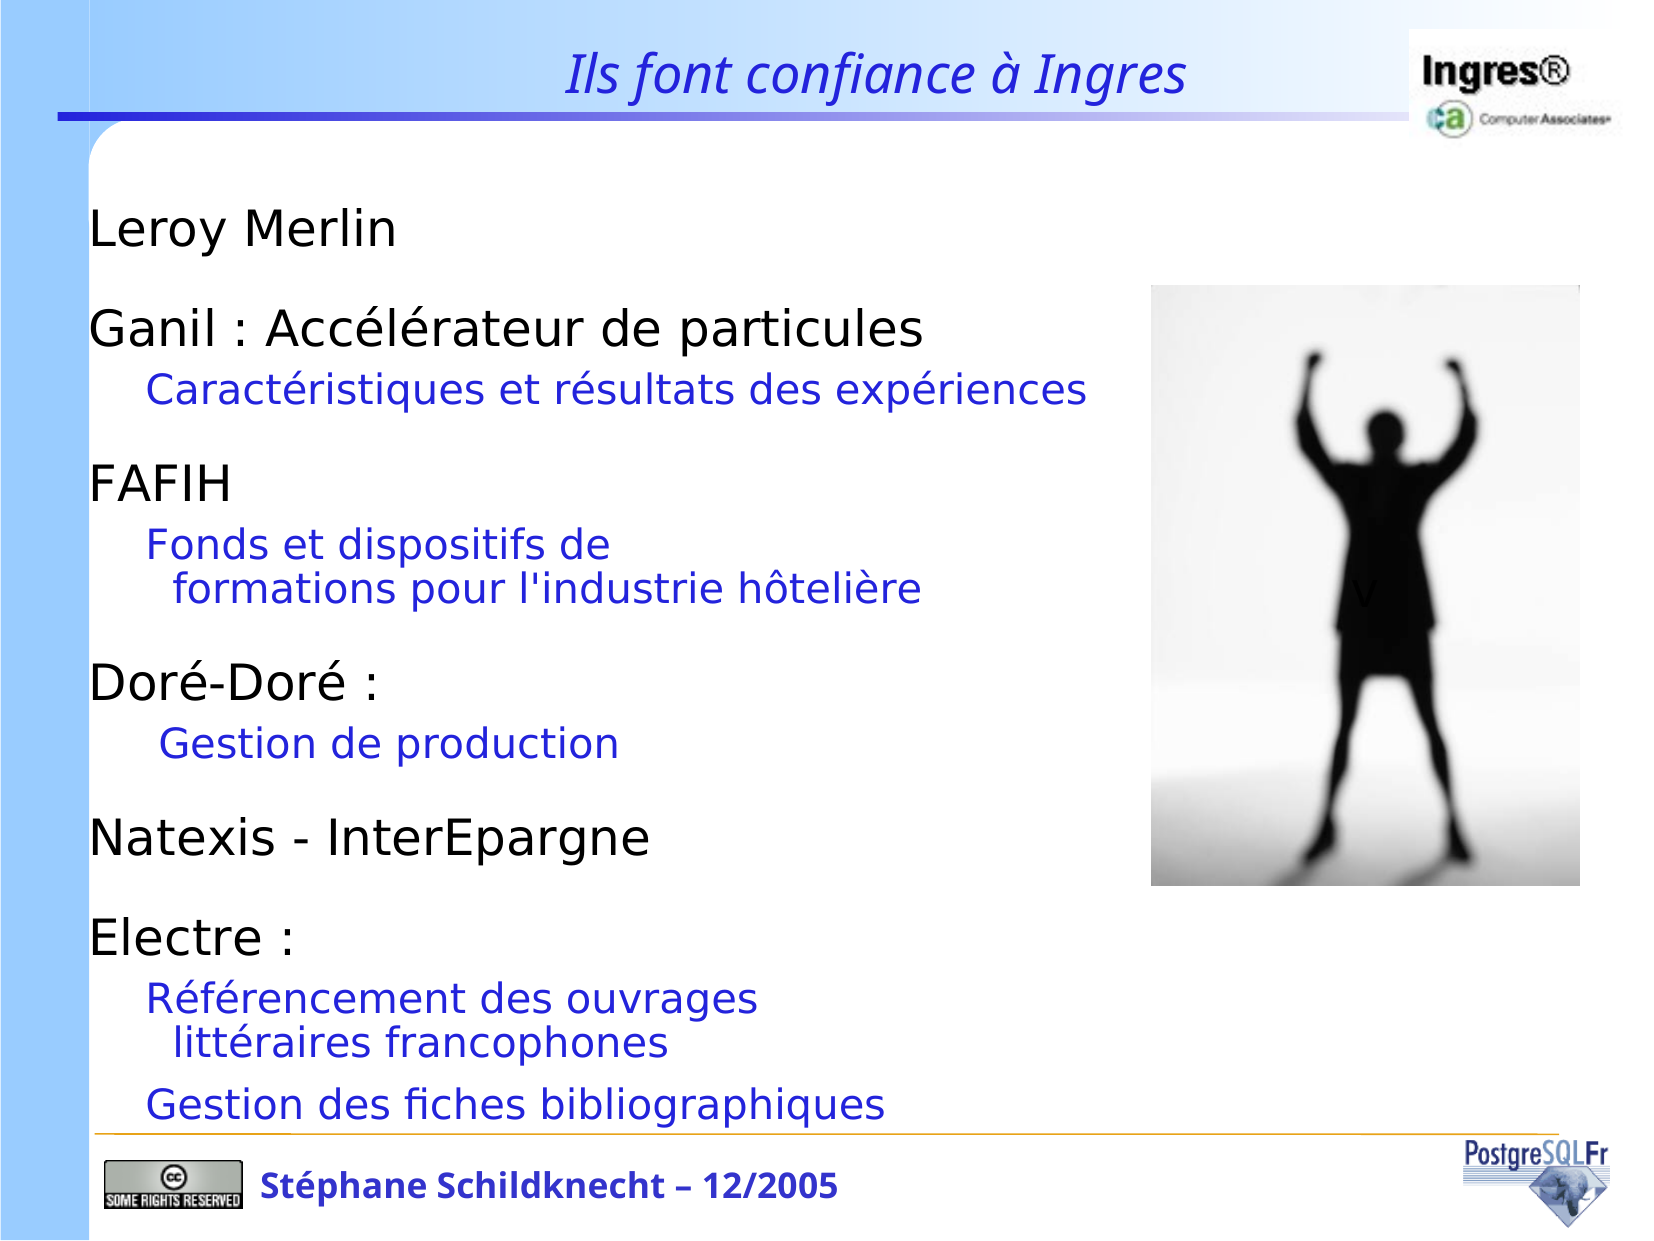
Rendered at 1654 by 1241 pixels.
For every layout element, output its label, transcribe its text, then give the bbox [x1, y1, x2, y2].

picture [1462, 1139, 1610, 1228]
picture [104, 1160, 243, 1209]
list Leroy Merlin Ganil : Accélérateur de particules Caractéristiques et résultats des expériences FAFIH Fonds et dispositifs de formations pour l'industrie hôtelière Doré-Doré : Gestion de production Natexis - InterEpargne Electre : Référencement des ouvrages littéraires francophones Gestion des fiches bibliographiques [88, 171, 1654, 1099]
picture [1409, 29, 1625, 150]
title Ils font confiance à Ingres [383, 0, 1371, 148]
